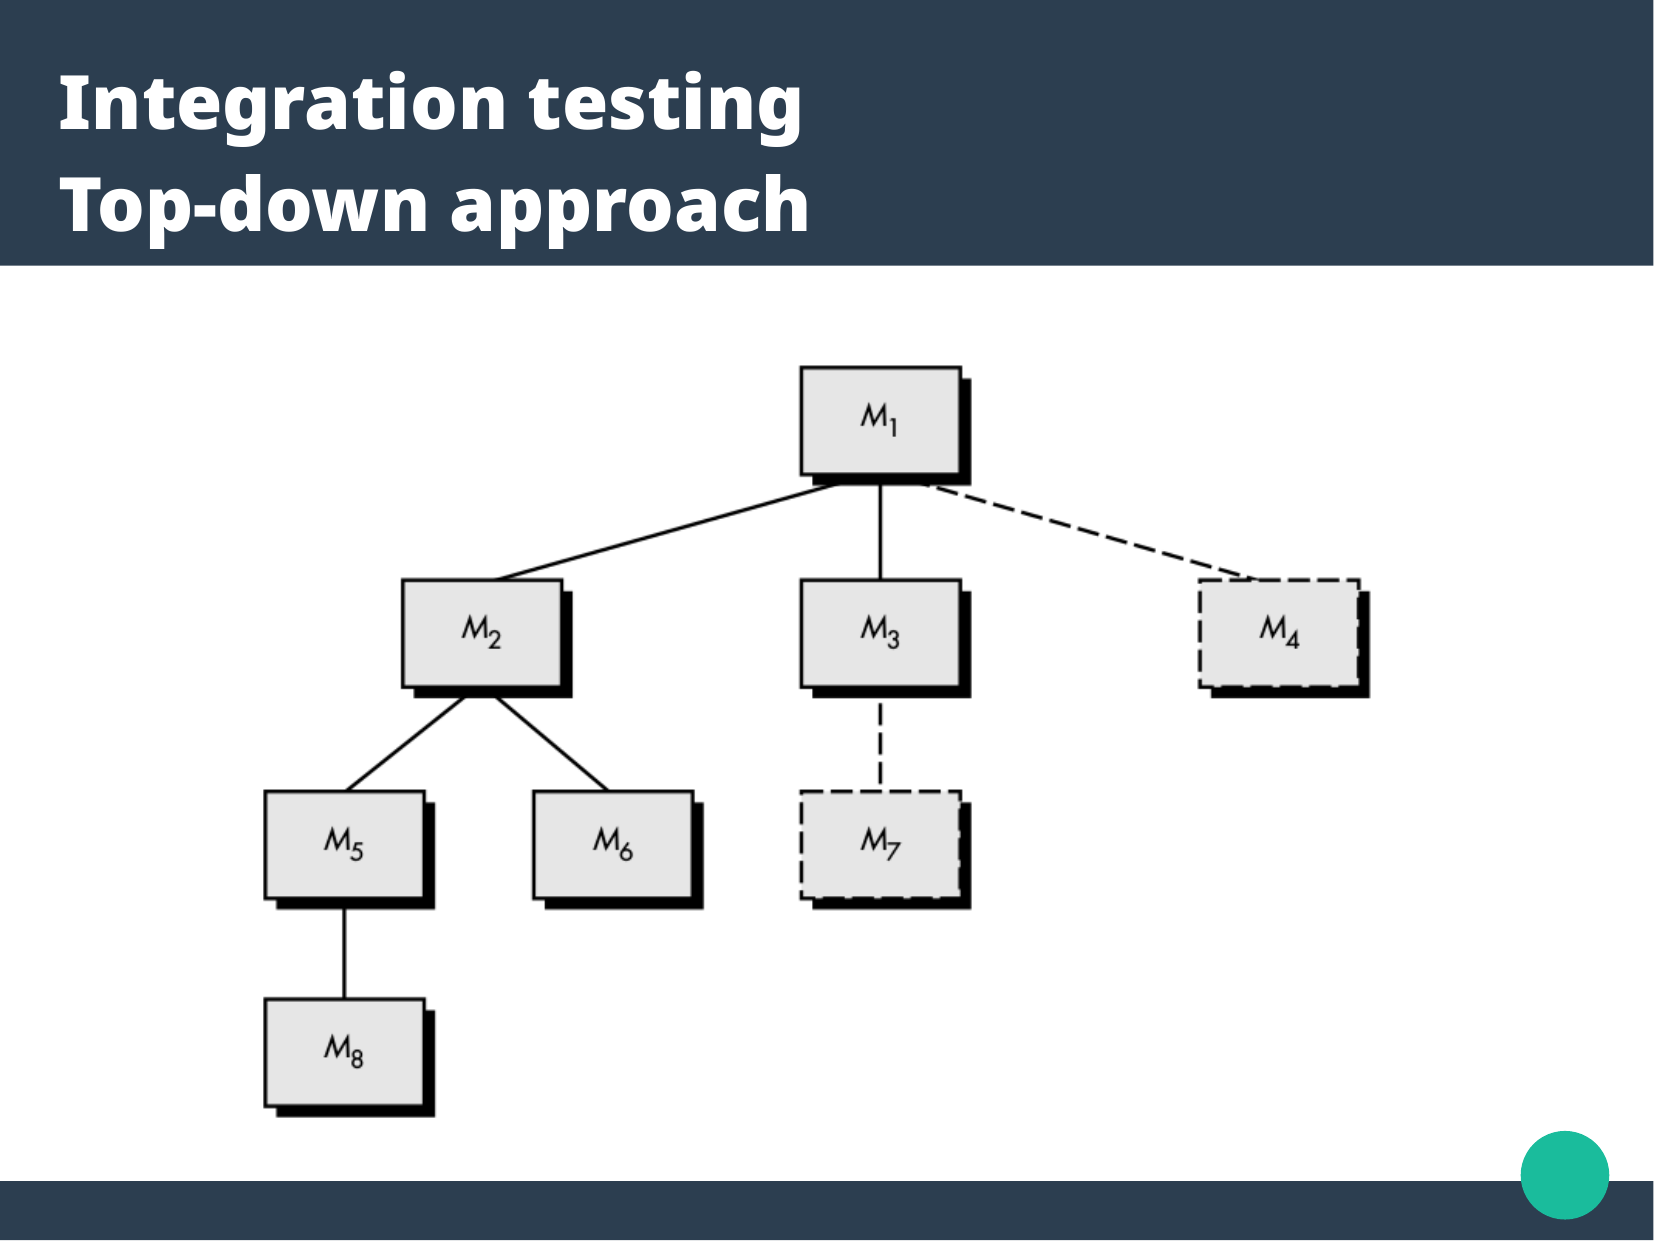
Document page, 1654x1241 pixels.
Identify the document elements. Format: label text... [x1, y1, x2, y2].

picture [228, 324, 1425, 1152]
title Integration testing Top-down approach [59, 49, 1595, 207]
